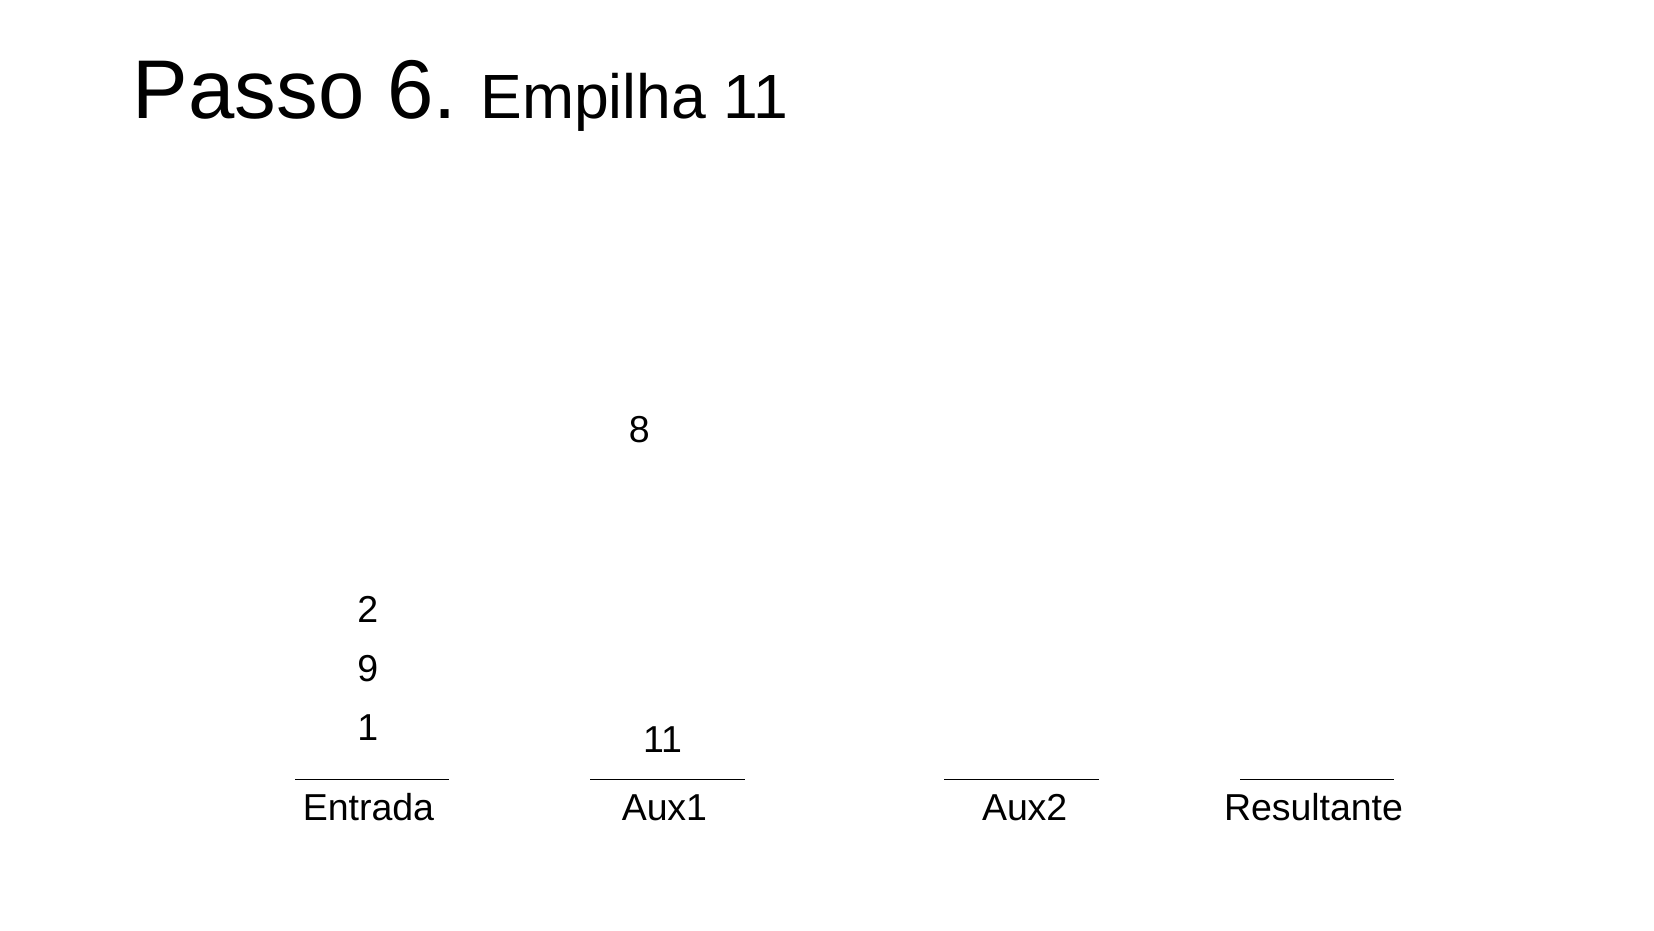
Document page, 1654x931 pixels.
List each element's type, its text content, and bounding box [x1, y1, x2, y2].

text_box 9 [342, 640, 393, 697]
text_box Aux2 [967, 780, 1083, 837]
text_box Aux1 [607, 780, 723, 837]
text_box 2 [342, 580, 393, 638]
text_box 1 [342, 699, 393, 756]
text_box 8 [614, 401, 665, 459]
text_box 11 [628, 710, 697, 768]
text_box Passo 6. Empilha 11 [118, 35, 1583, 353]
text_box Entrada [288, 779, 449, 837]
text_box Resultante [1209, 779, 1418, 837]
